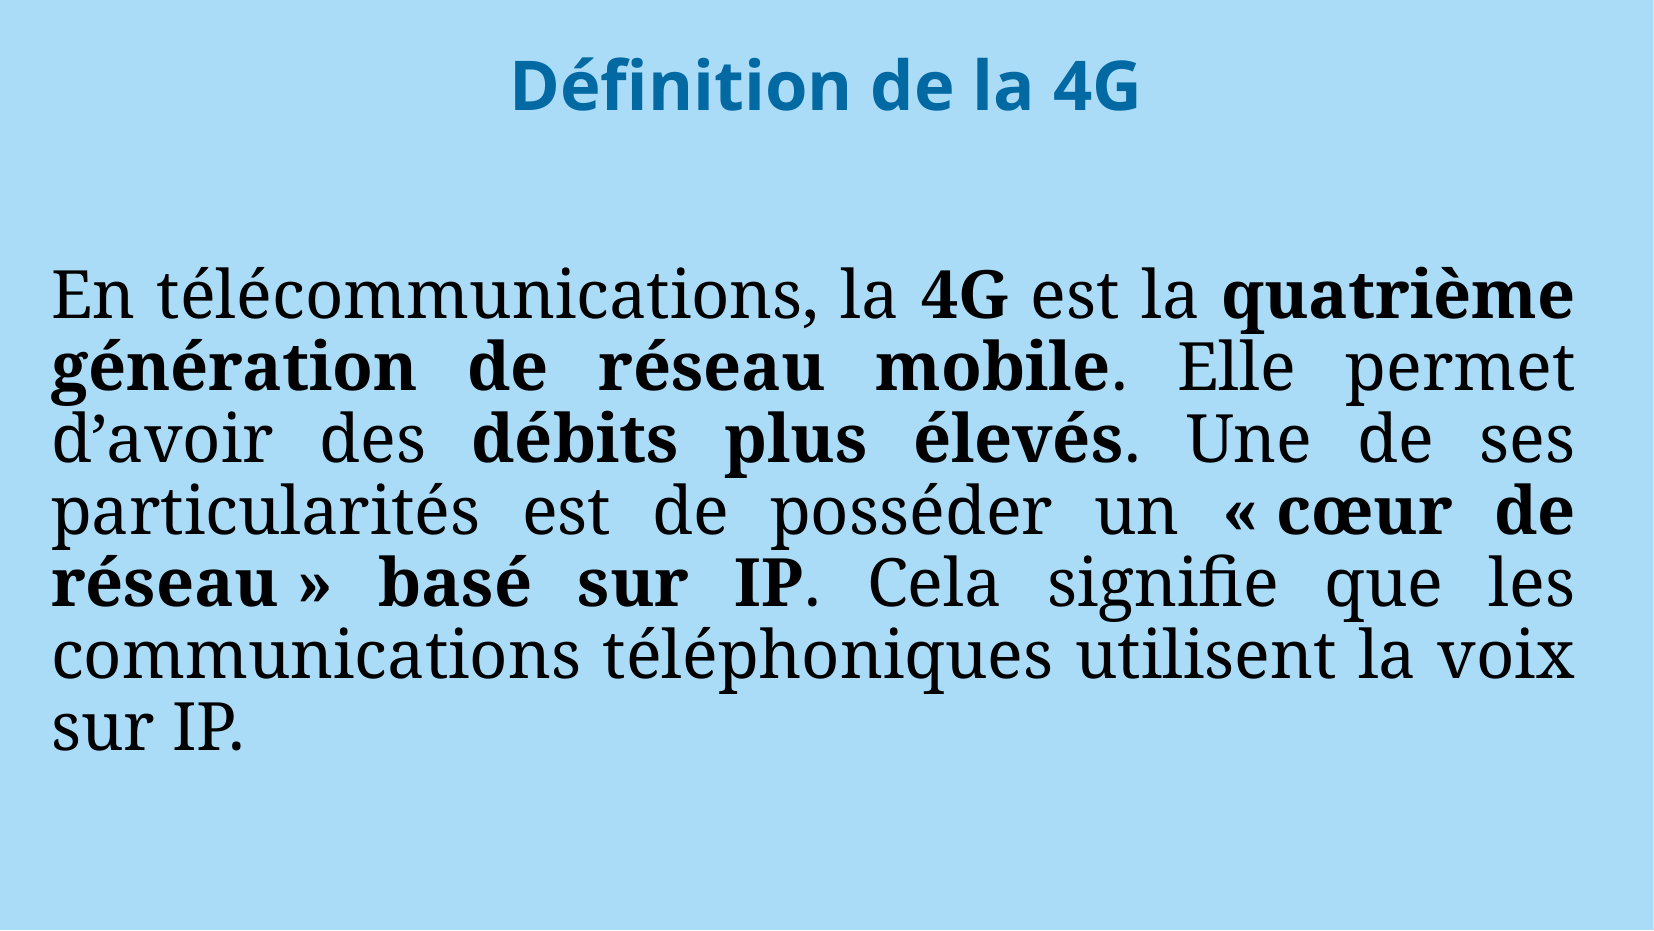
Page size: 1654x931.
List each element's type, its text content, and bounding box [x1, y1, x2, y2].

title Définition de la 4G [54, 31, 1598, 134]
subtitle En télécommunications, la 4G est la quatrième génération de réseau mobile. Elle permet d’avoir des débits plus élevés. Une de ses particularités est de posséder un « cœur de réseau » basé sur IP. Cela signifie que les communications téléphoniques utilisent la voix sur IP. [51, 261, 1595, 739]
